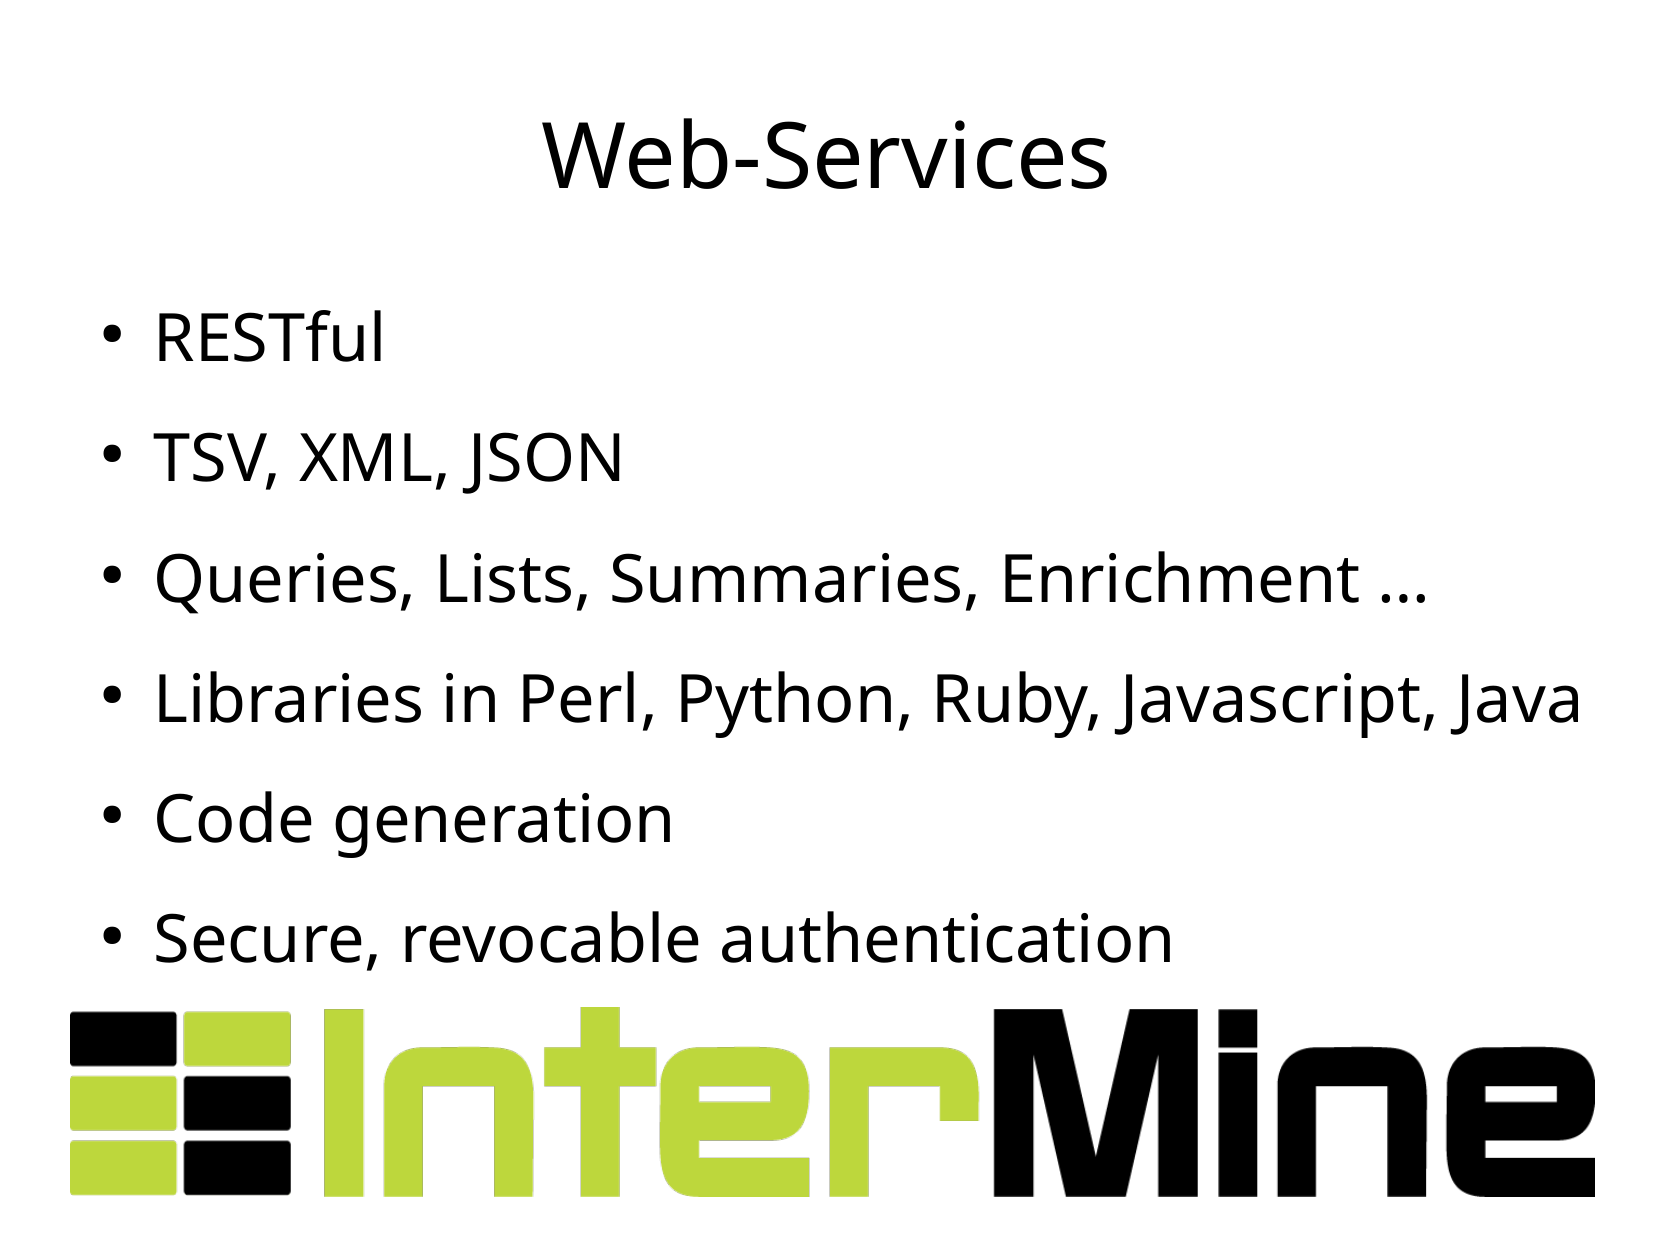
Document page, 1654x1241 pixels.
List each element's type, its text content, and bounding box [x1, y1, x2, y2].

title Web-Services [82, 49, 1571, 257]
picture [70, 1007, 1595, 1197]
list RESTful TSV, XML, JSON Queries, Lists, Summaries, Enrichment … Libraries in Perl, Python, Ruby, Javascript, Java Code generation Secure, revocable authentication [82, 290, 1607, 1010]
